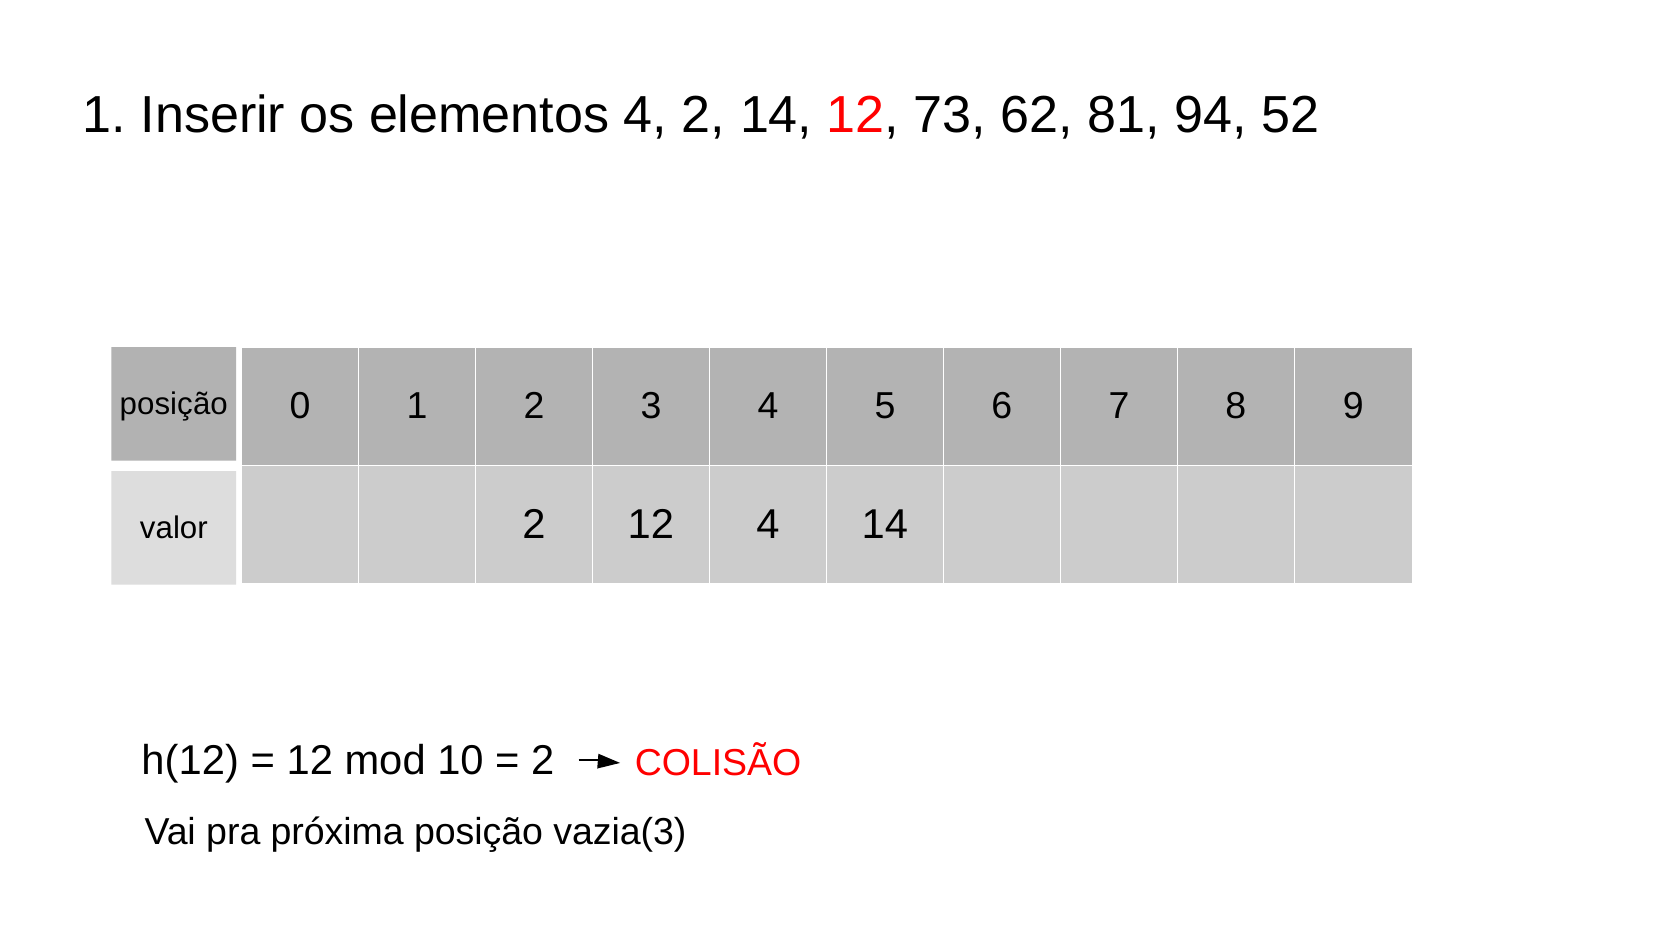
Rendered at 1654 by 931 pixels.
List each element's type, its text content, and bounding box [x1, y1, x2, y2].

table_header 5 [827, 348, 943, 465]
table_header 0 [242, 348, 358, 465]
table_cell 4 [710, 466, 826, 583]
table_header 8 [1178, 348, 1294, 465]
table_cell [1178, 466, 1294, 583]
table_header 6 [944, 348, 1060, 465]
table_cell [944, 466, 1060, 583]
table_header 1 [359, 348, 475, 465]
table_cell 2 [476, 466, 592, 583]
table_cell [1295, 466, 1412, 583]
text_box valor [111, 471, 237, 585]
title 1. Inserir os elementos 4, 2, 14, 12, 73, 62, 81, 94, 52 [82, 37, 1571, 193]
table_cell [359, 466, 475, 583]
text_box posição [111, 347, 237, 461]
table_header 2 [476, 348, 592, 465]
table_cell 12 [593, 466, 709, 583]
table_cell [242, 466, 358, 583]
table_header 3 [593, 348, 709, 465]
text_box COLISÃO [620, 734, 817, 792]
text_box h(12) = 12 mod 10 = 2 [126, 729, 579, 791]
text_box Vai pra próxima posição vazia(3) [129, 803, 733, 902]
table_cell [1061, 466, 1177, 583]
table_header 7 [1061, 348, 1177, 465]
table_header 9 [1295, 348, 1412, 465]
table_header 4 [710, 348, 826, 465]
table_cell 14 [827, 466, 943, 583]
